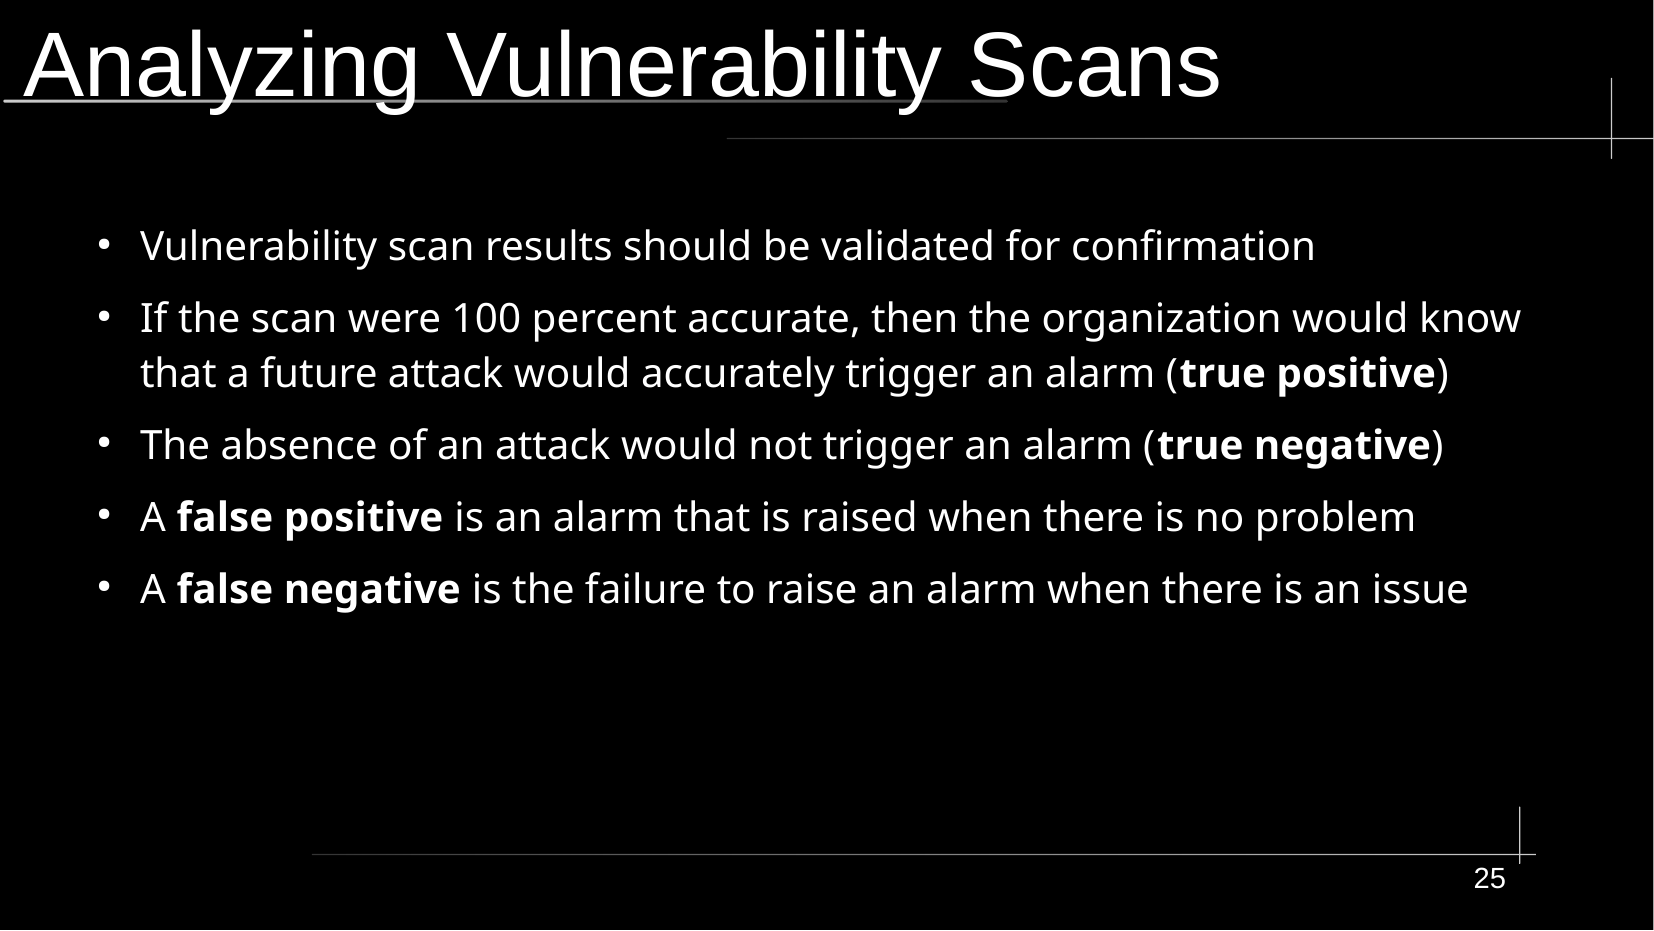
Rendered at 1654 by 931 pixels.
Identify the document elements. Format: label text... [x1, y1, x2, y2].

list Vulnerability scan results should be validated for confirmation If the scan were 100 percent accurate, then the organization would know that a future attack would accurately trigger an alarm (true positive) The absence of an attack would not trigger an alarm (true negative) A false positive is an alarm that is raised when there is no problem A false negative is the failure to raise an alarm when there is an issue [82, 217, 1571, 758]
title Analyzing Vulnerability Scans [23, 11, 1589, 119]
